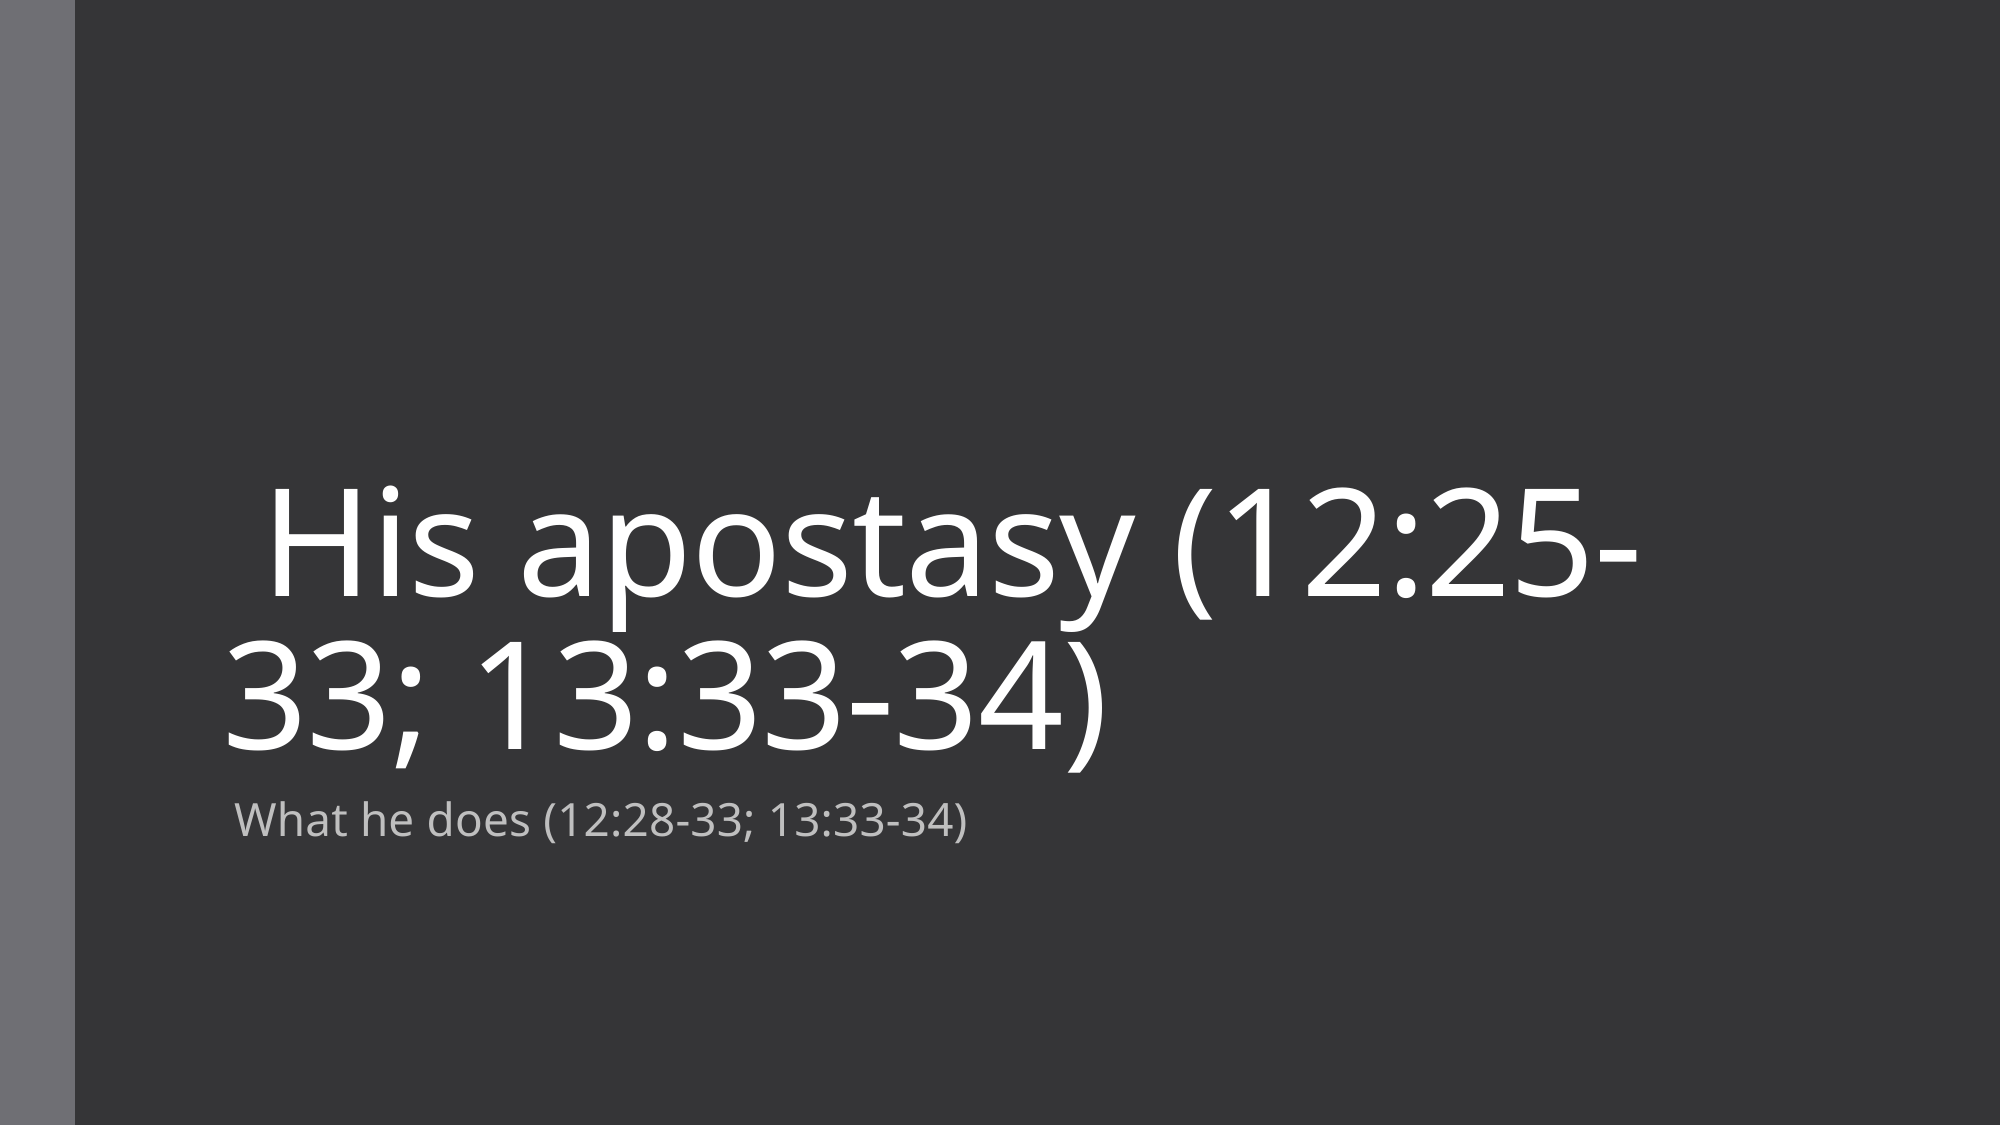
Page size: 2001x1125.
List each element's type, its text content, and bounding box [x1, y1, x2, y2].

subtitle What he does (12:28-33; 13:33-34) [206, 787, 1752, 1066]
title His apostasy (12:25-33; 13:33-34) [206, 124, 1752, 787]
